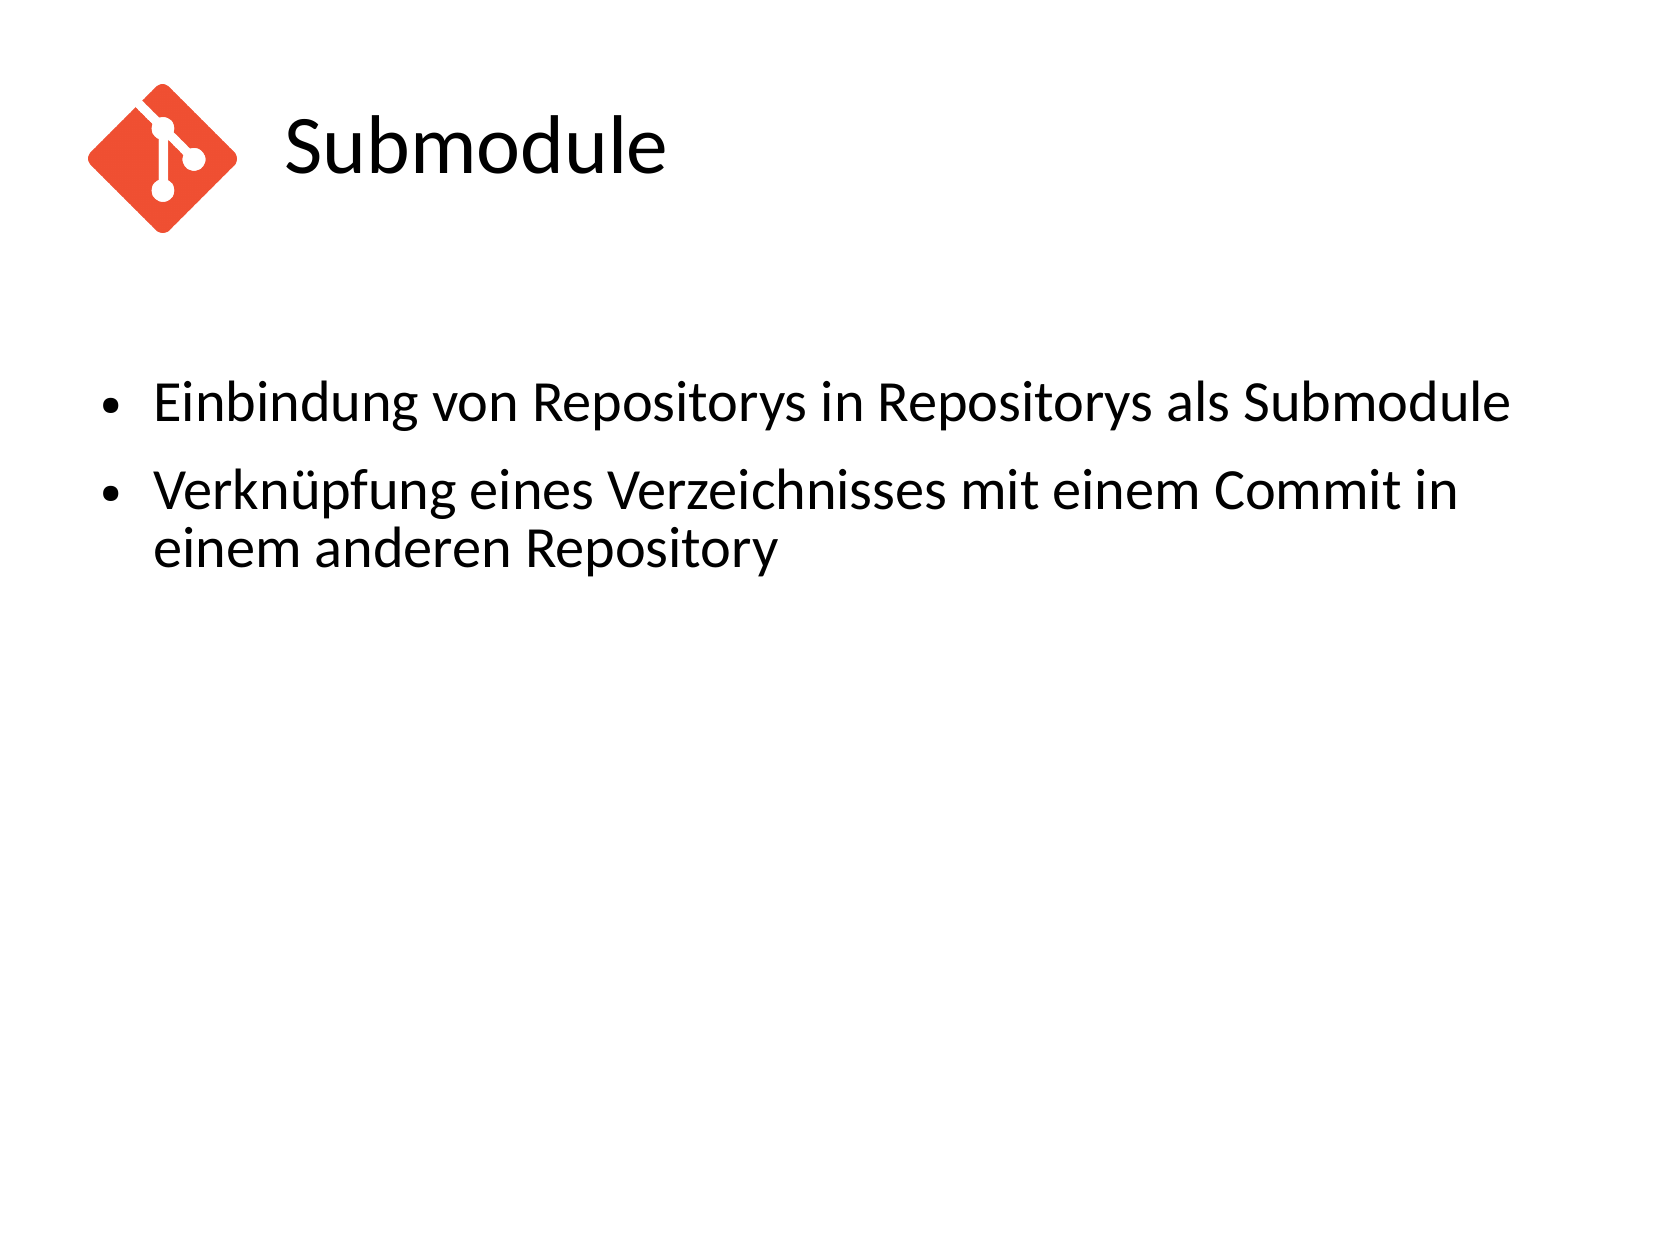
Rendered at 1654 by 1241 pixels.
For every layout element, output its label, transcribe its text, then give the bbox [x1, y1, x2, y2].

list Einbindung von Repositorys in Repositorys als Submodule Verknüpfung eines Verzeichnisses mit einem Commit in einem anderen Repository [82, 290, 1571, 1152]
picture [88, 84, 237, 233]
title Submodule [265, 49, 1571, 257]
